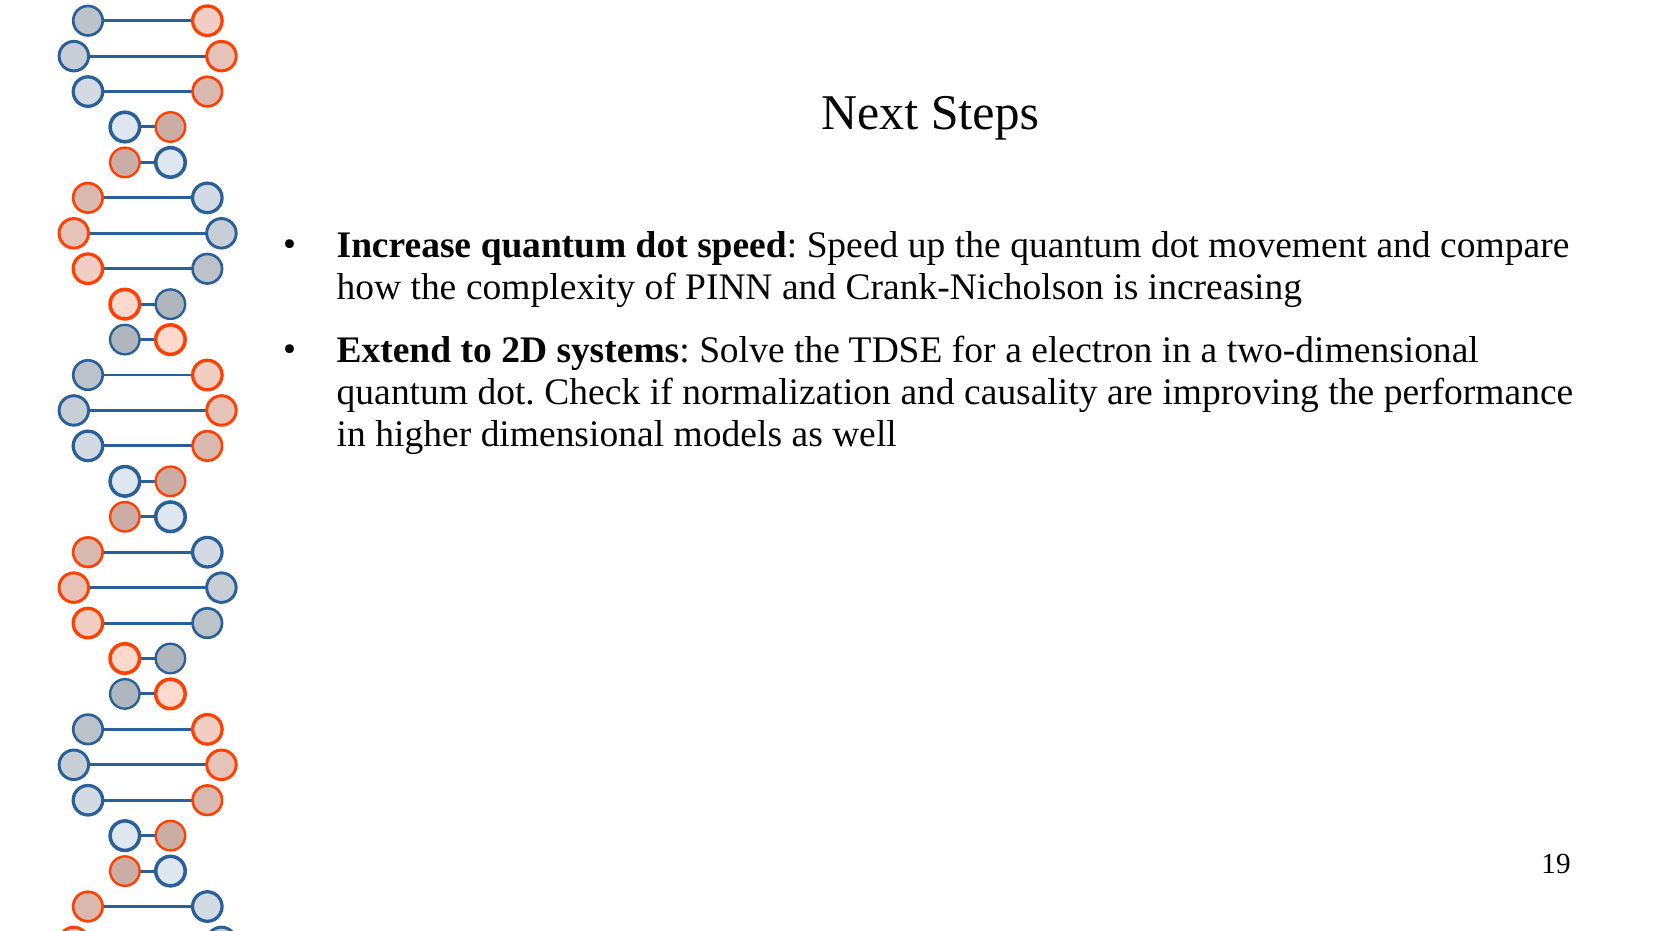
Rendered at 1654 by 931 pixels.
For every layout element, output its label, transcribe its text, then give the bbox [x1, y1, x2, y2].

list Increase quantum dot speed: Speed up the quantum dot movement and compare how the complexity of PINN and Crank-Nicholson is increasing Extend to 2D systems: Solve the TDSE for a electron in a two-dimensional quantum dot. Check if normalization and causality are improving the performance in higher dimensional models as well [265, 224, 1595, 764]
title Next Steps [265, 35, 1595, 189]
